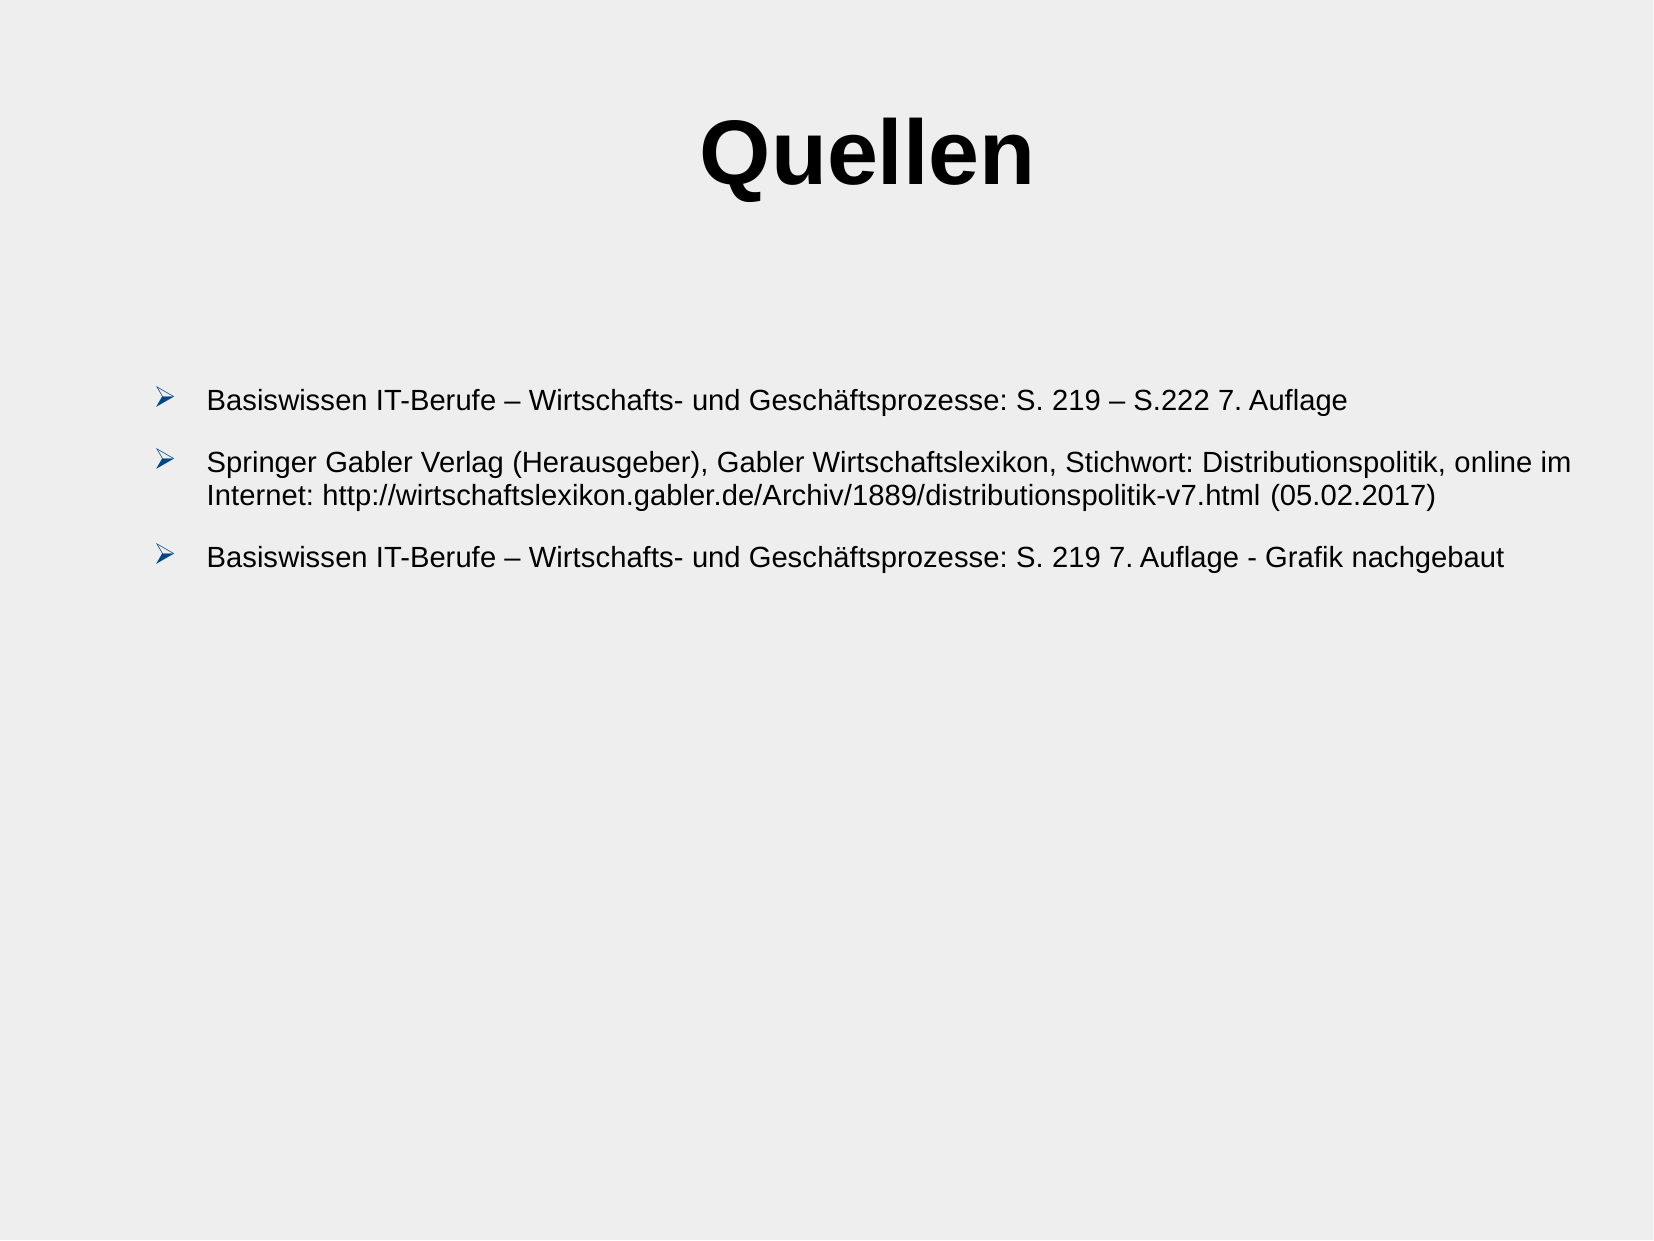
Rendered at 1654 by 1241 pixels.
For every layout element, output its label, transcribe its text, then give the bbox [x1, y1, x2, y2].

title Quellen [124, 49, 1613, 257]
list Basiswissen IT-Berufe – Wirtschafts- und Geschäftsprozesse: S. 219 – S.222 7. Auflage Springer Gabler Verlag (Herausgeber), Gabler Wirtschaftslexikon, Stichwort: Distributionspolitik, online im Internet: http://wirtschaftslexikon.gabler.de/Archiv/1889/distributionspolitik-v7.html (05.02.2017) Basiswissen IT-Berufe – Wirtschafts- und Geschäftsprozesse: S. 219 7. Auflage - Grafik nachgebaut [135, 383, 1625, 1104]
